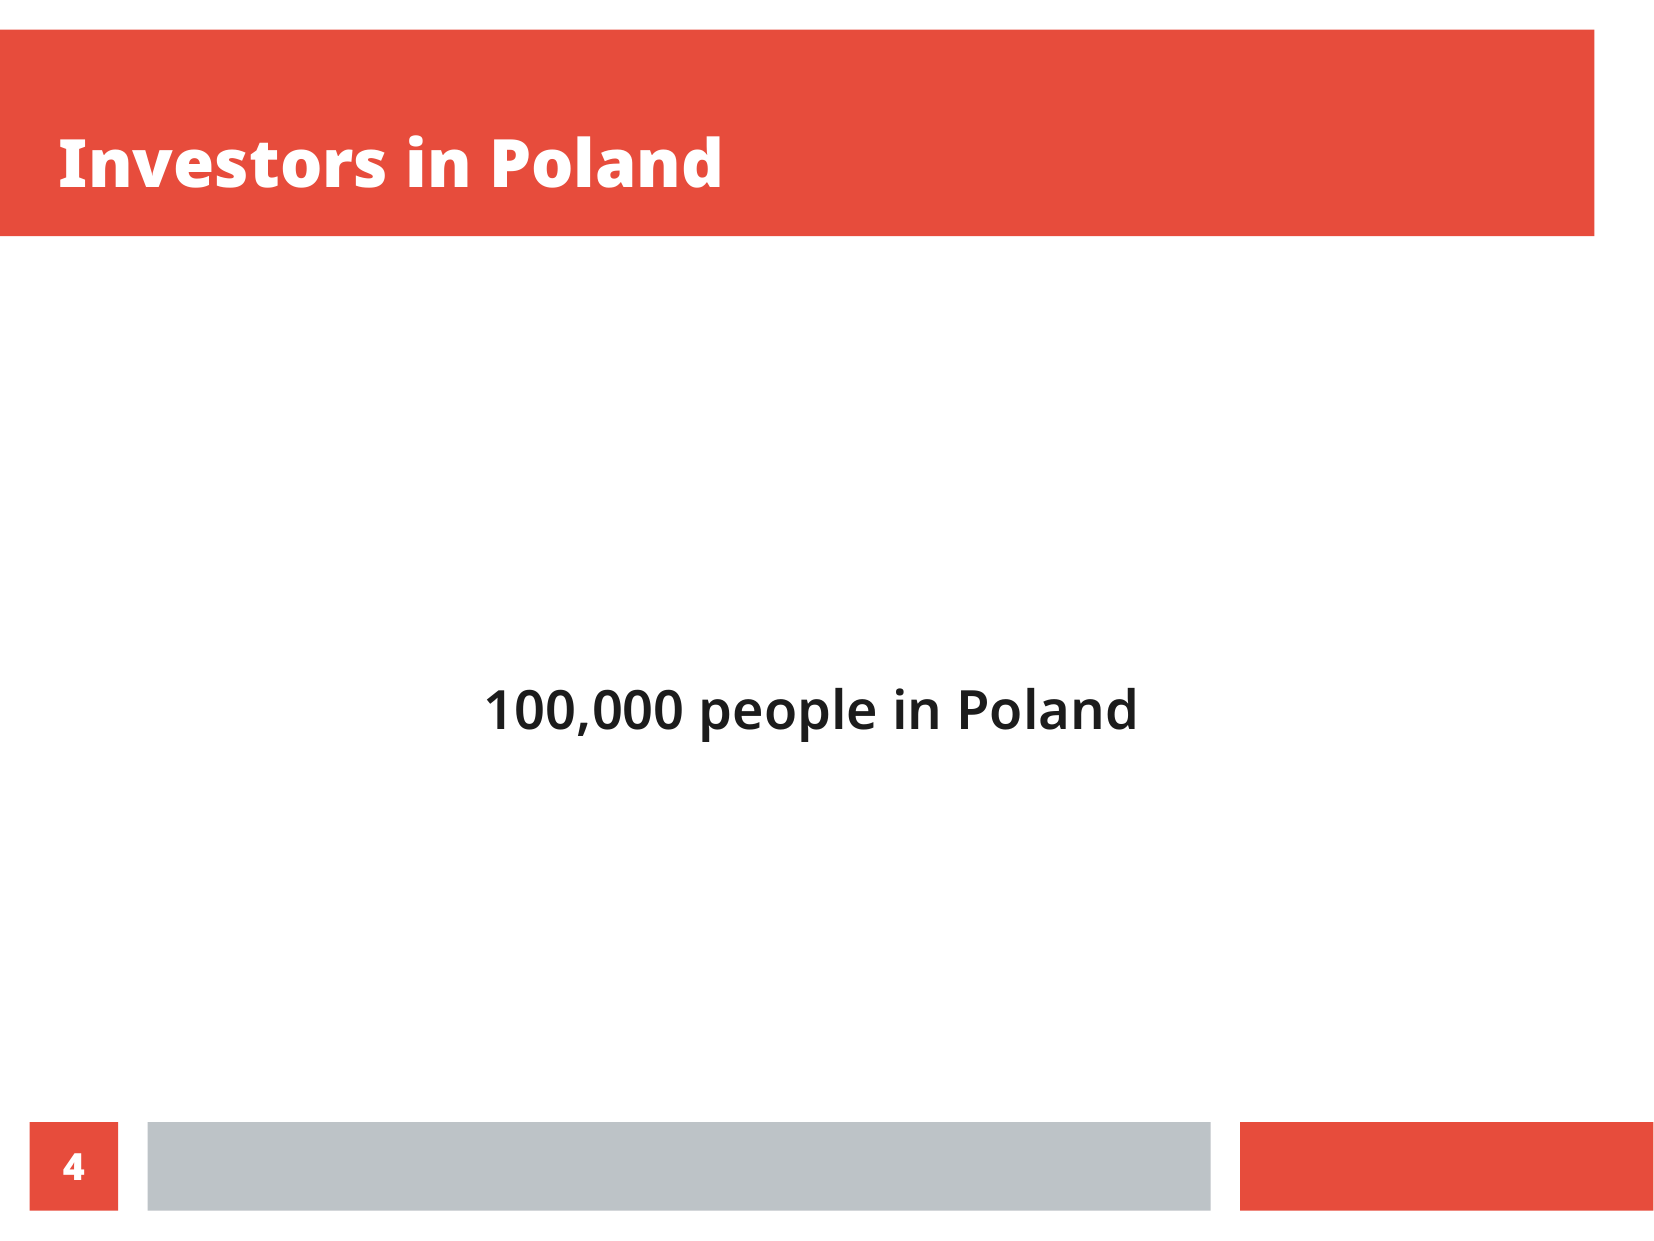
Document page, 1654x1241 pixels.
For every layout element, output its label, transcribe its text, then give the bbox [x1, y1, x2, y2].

list 100,000 people in Poland [59, 324, 1565, 1093]
title Investors in Poland [59, 59, 1595, 207]
